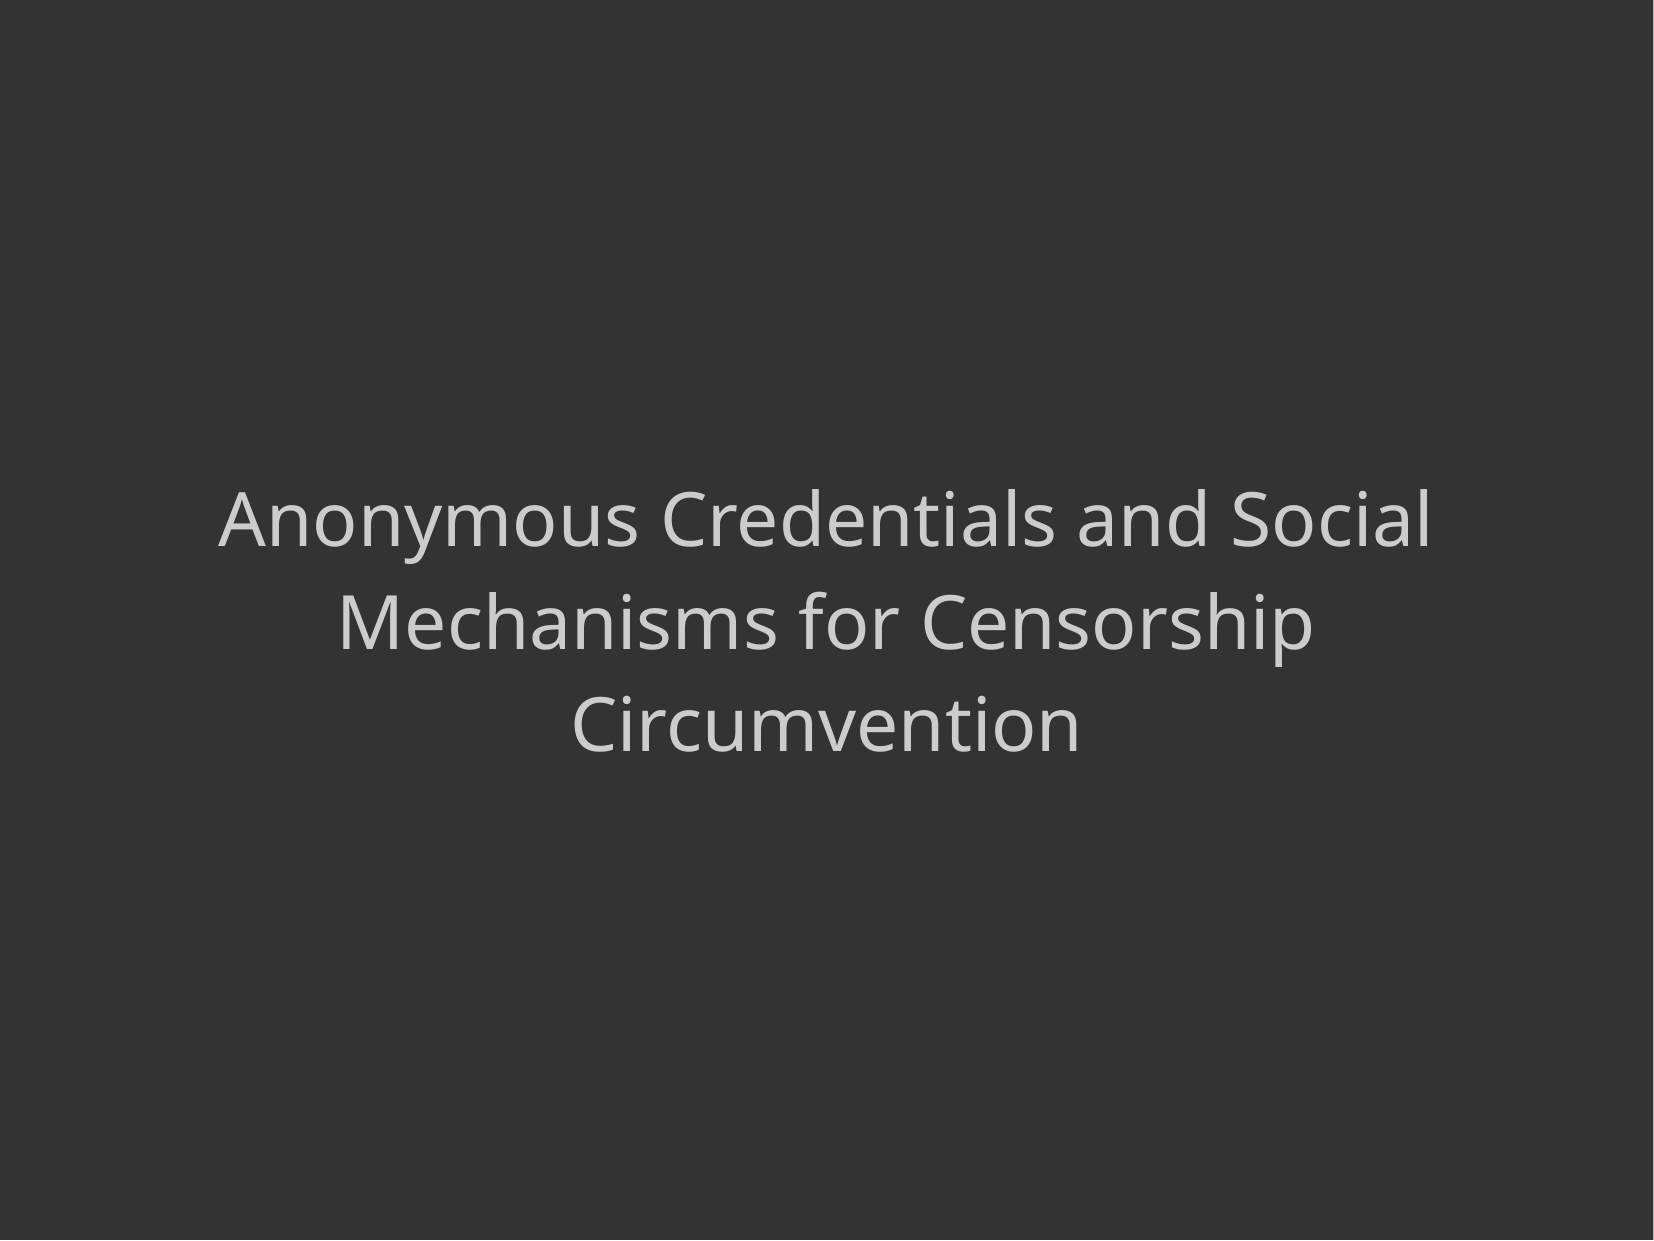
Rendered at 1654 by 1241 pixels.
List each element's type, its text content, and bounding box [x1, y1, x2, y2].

subtitle Anonymous Credentials and Social Mechanisms for Censorship Circumvention [82, 392, 1571, 848]
